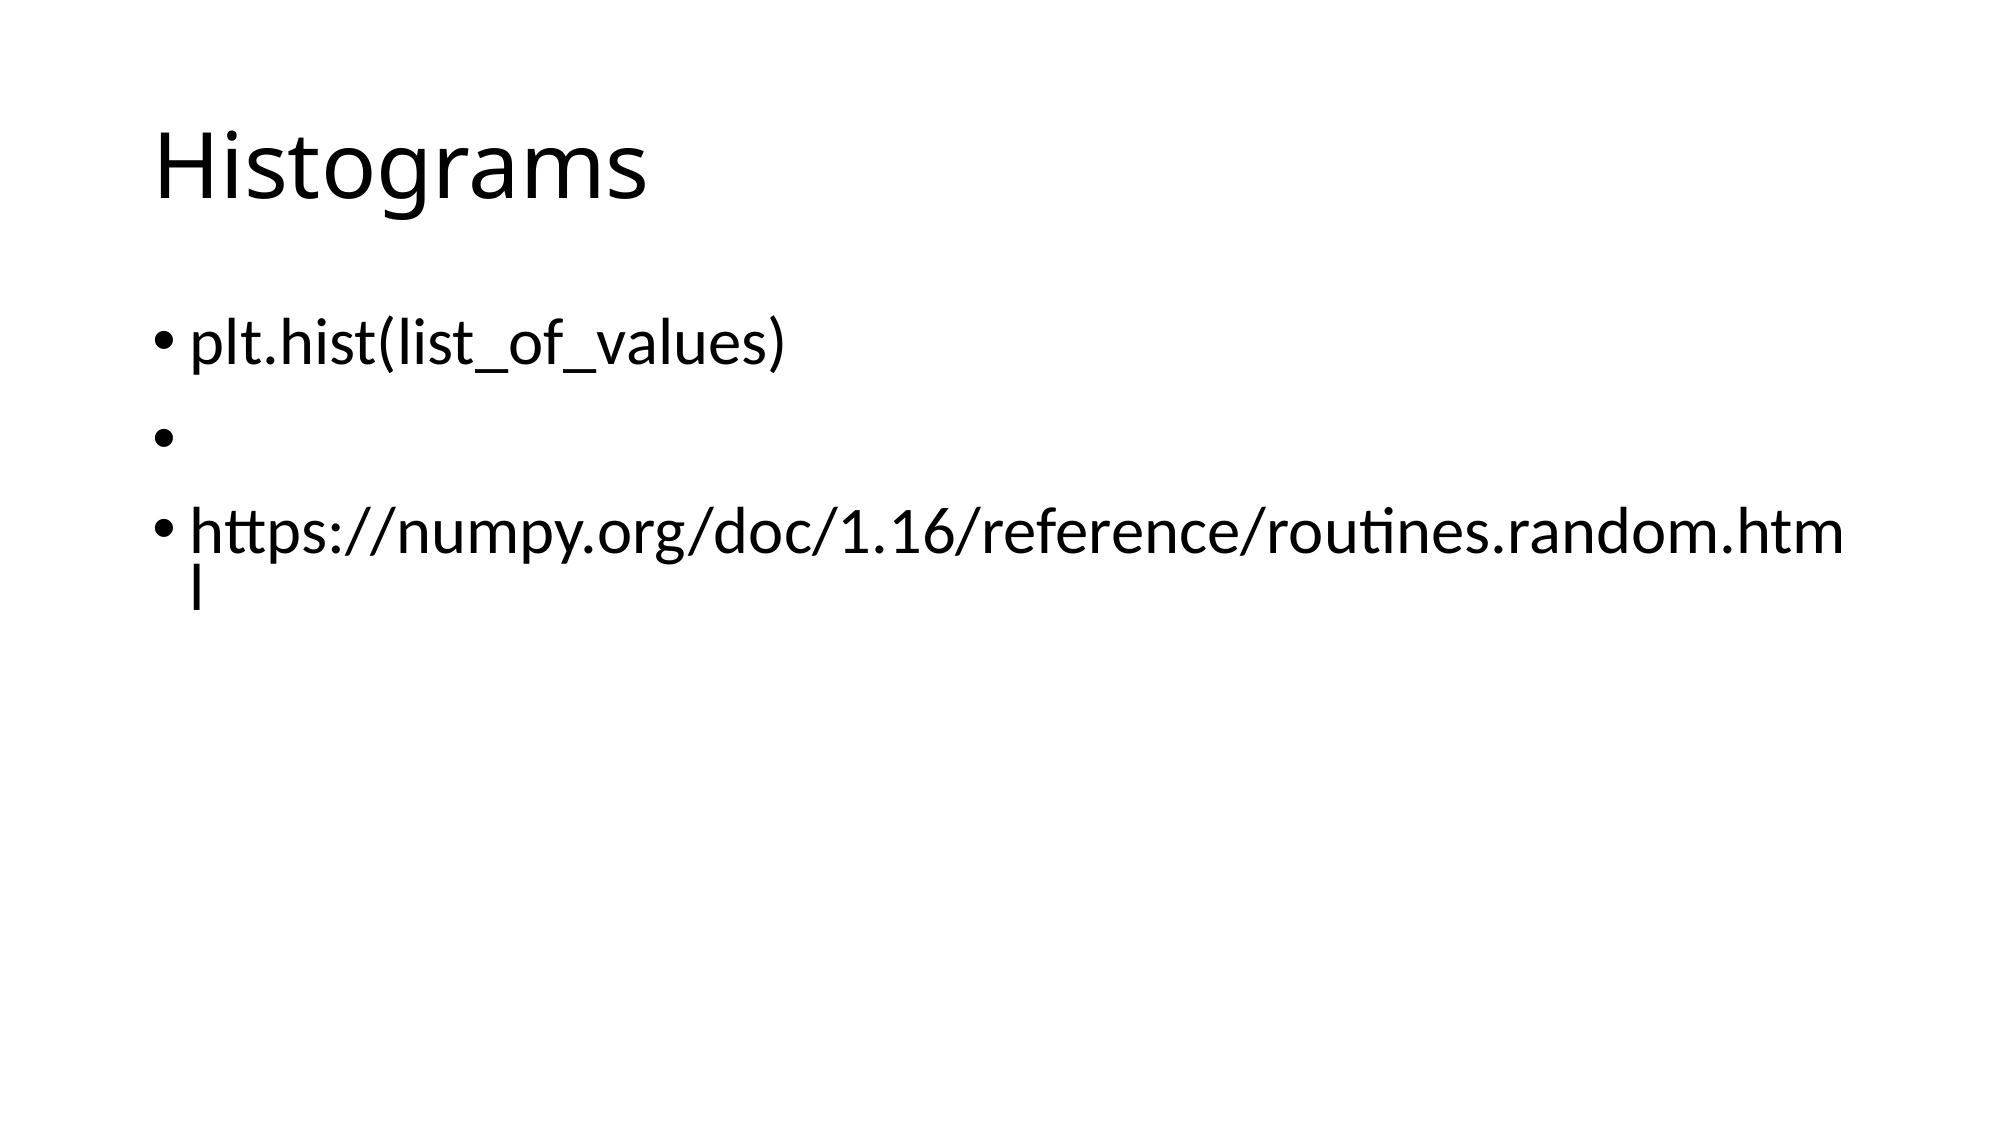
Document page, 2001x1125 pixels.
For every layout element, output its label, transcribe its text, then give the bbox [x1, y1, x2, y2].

title Histograms [137, 59, 1863, 278]
list plt.hist(list_of_values) https://numpy.org/doc/1.16/reference/routines.random.html [137, 299, 1863, 1014]
